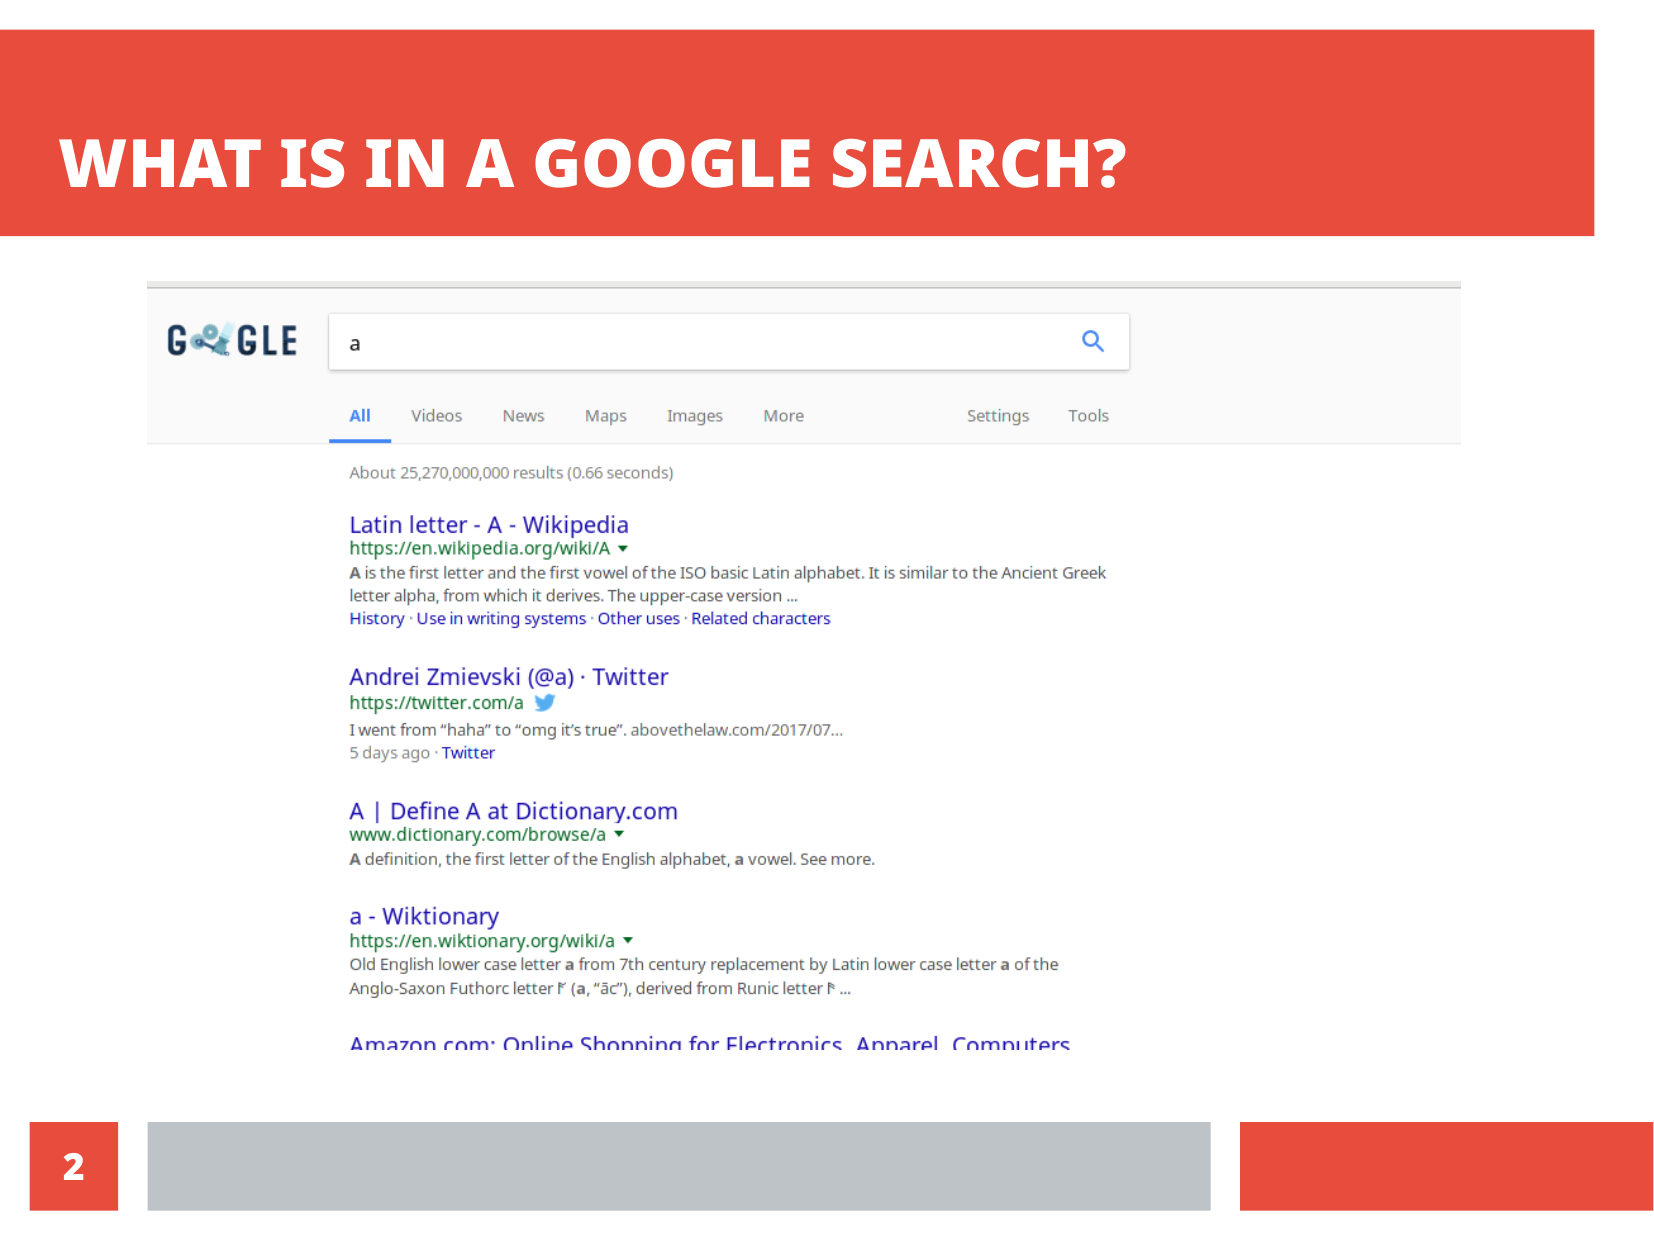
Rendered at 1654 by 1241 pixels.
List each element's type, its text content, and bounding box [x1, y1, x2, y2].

picture [147, 281, 1461, 1050]
title WHAT IS IN A GOOGLE SEARCH? [59, 59, 1595, 207]
